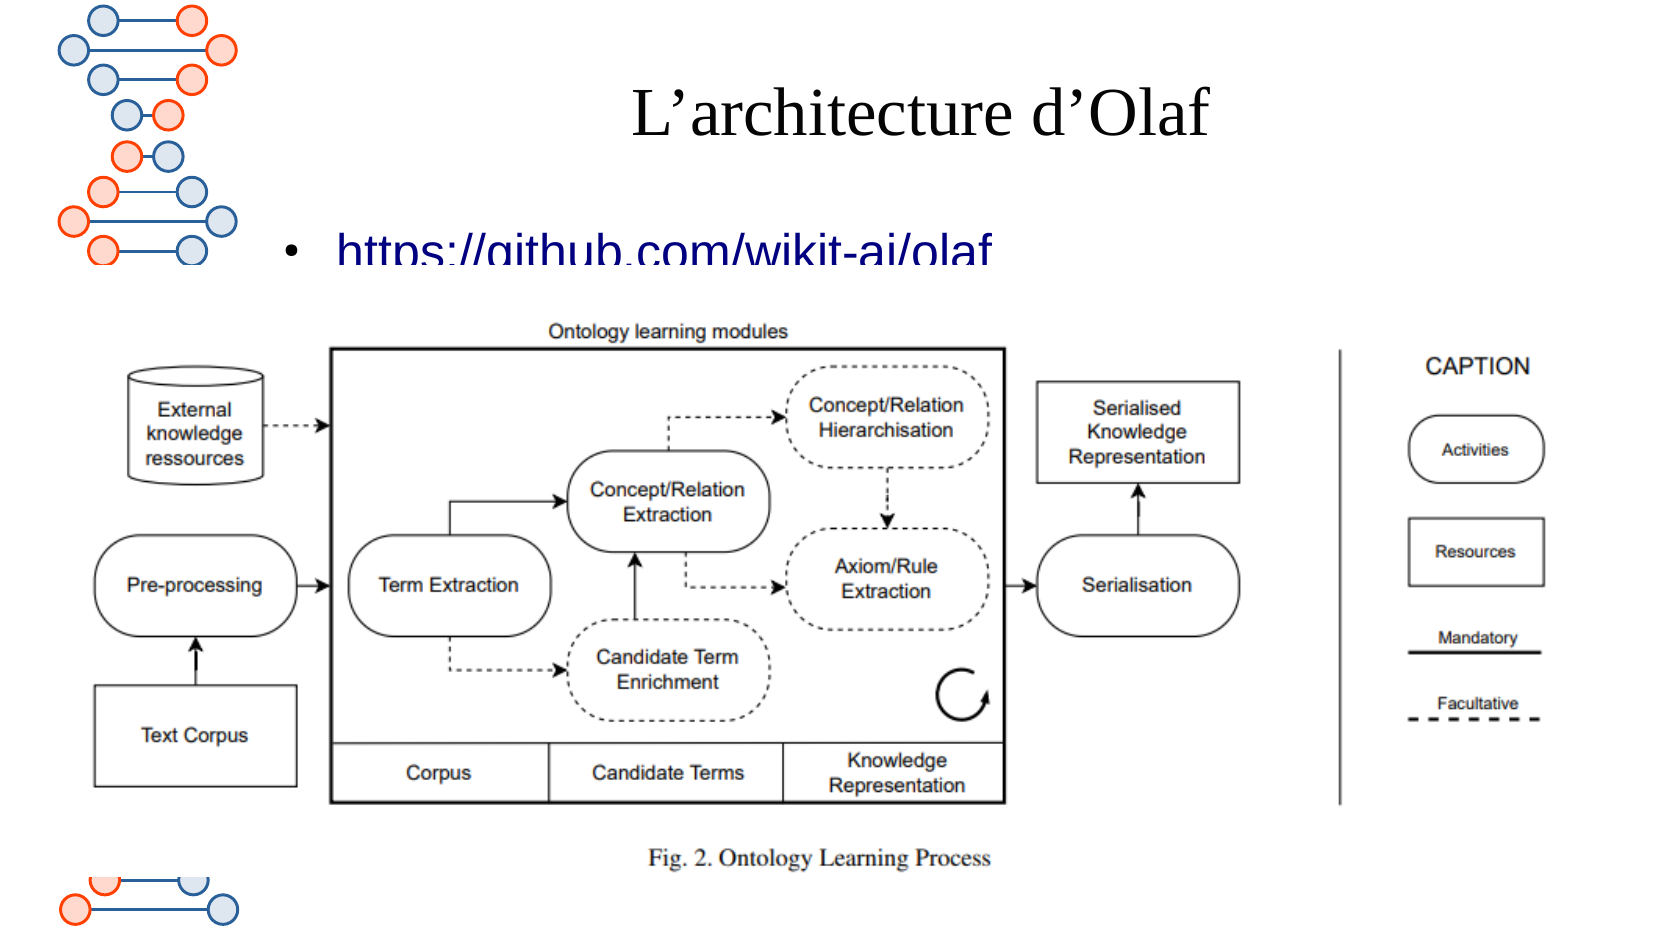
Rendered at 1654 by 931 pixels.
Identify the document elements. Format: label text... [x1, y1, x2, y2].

title L’architecture d’Olaf [265, 35, 1595, 189]
picture [29, 265, 1583, 877]
list https://github.com/wikit-ai/olaf [265, 224, 1595, 764]
